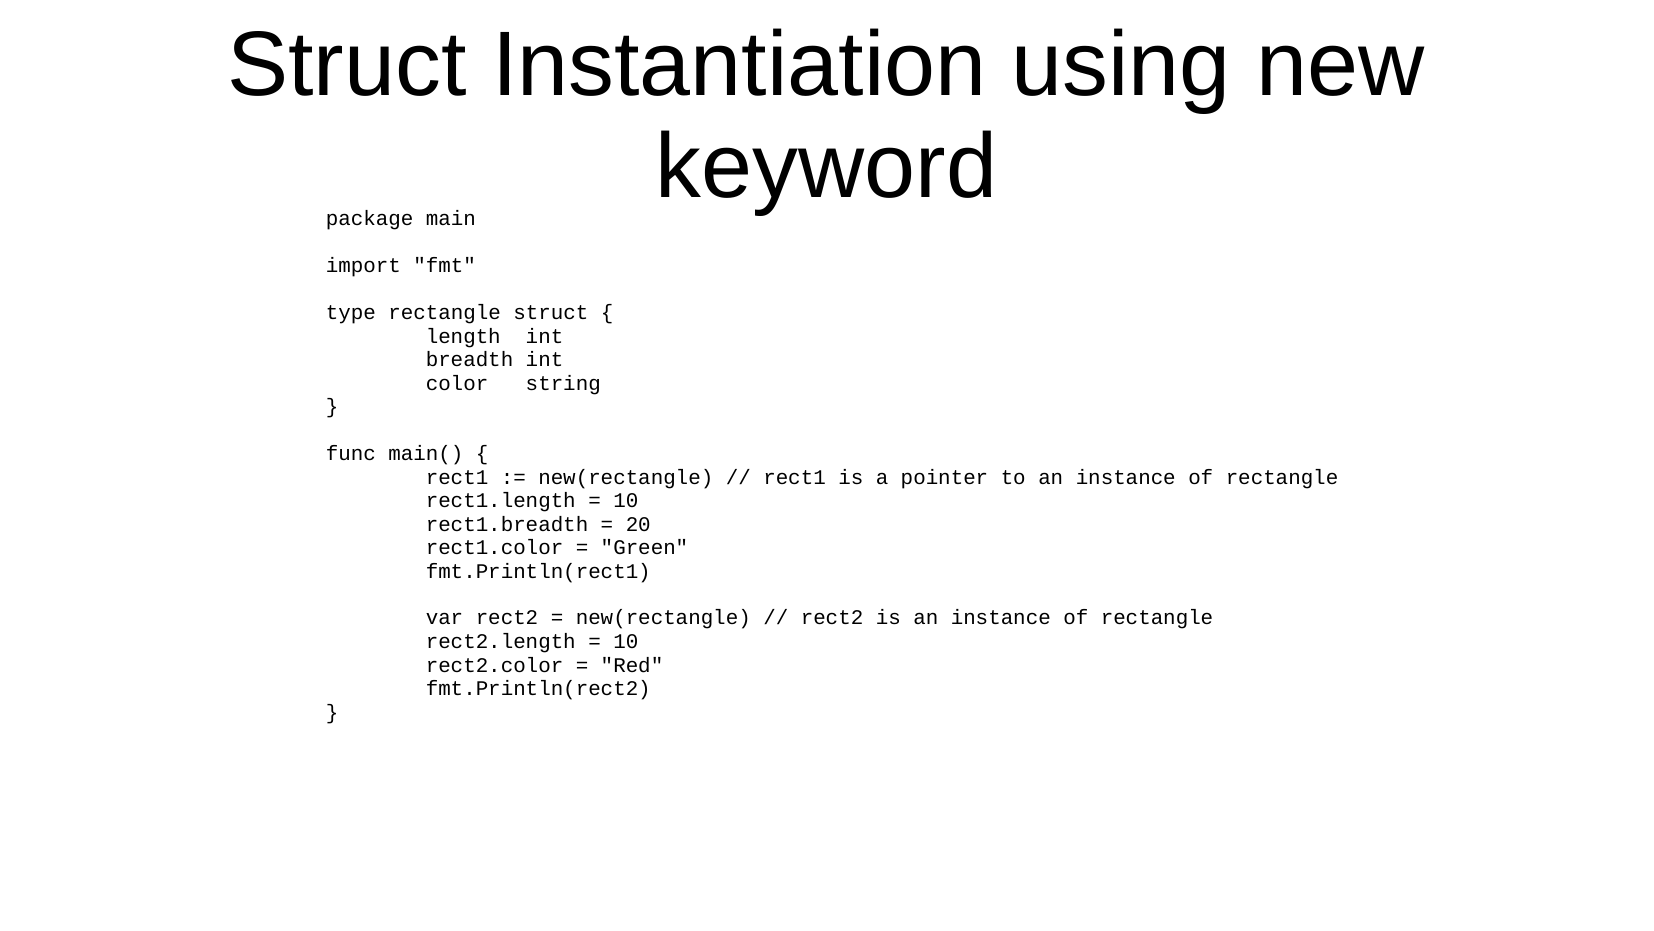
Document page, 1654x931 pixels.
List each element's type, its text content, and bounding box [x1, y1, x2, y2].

title Struct Instantiation using new keyword [82, 12, 1571, 218]
text_box package main import "fmt" type rectangle struct { length int breadth int color string } func main() { rect1 := new(rectangle) // rect1 is a pointer to an instance of rectangle rect1.length = 10 rect1.breadth = 20 rect1.color = "Green" fmt.Println(rect1) var rect2 = new(rectangle) // rect2 is an instance of rectangle rect2.length = 10 rect2.color = "Red" fmt.Println(rect2) } [311, 200, 1354, 733]
